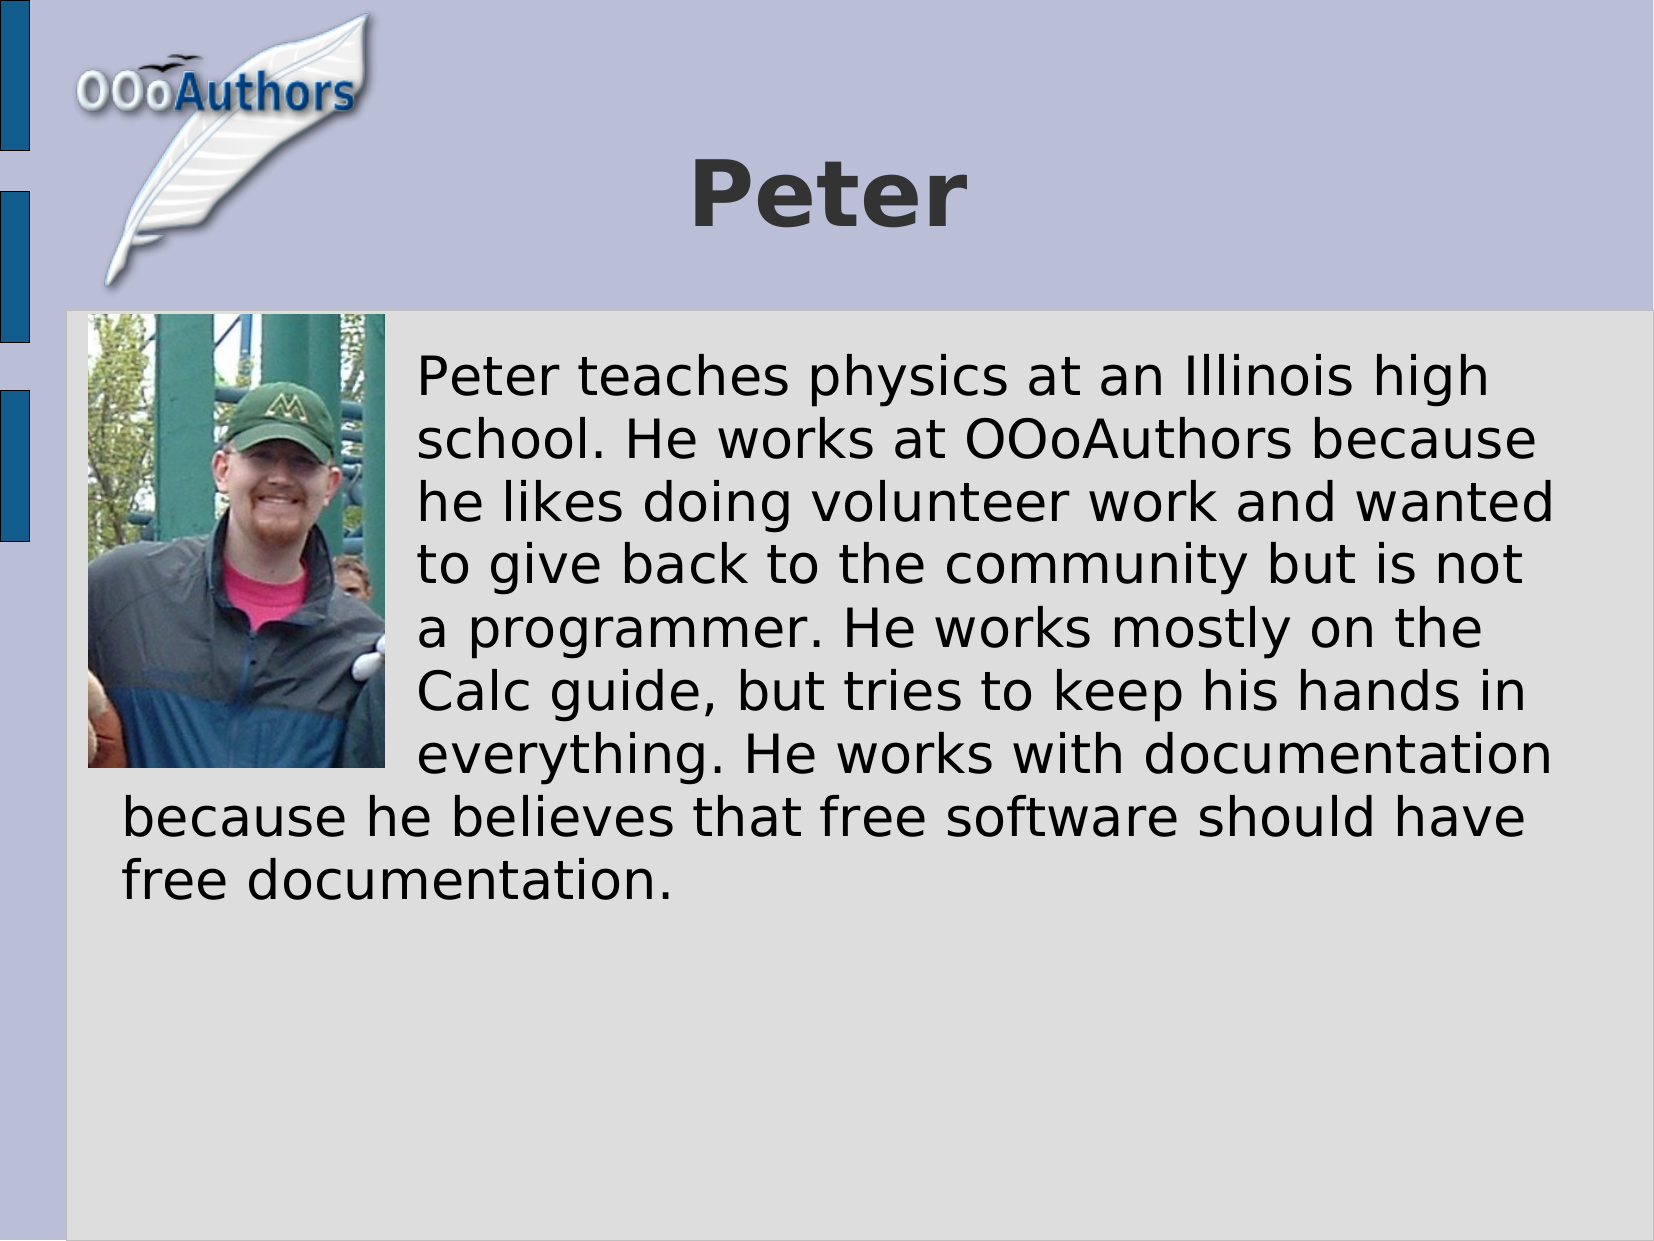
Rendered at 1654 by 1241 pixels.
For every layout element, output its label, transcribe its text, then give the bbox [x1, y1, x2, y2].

picture [64, 0, 384, 302]
picture [88, 314, 385, 768]
list Peter teaches physics at an Illinois high school. He works at OOoAuthors because he likes doing volunteer work and wanted to give back to the community but is not a programmer. He works mostly on the Calc guide, but tries to keep his hands in everything. He works with documentation because he believes that free software should have free documentation. [121, 344, 1565, 1127]
title Peter [121, 91, 1534, 299]
